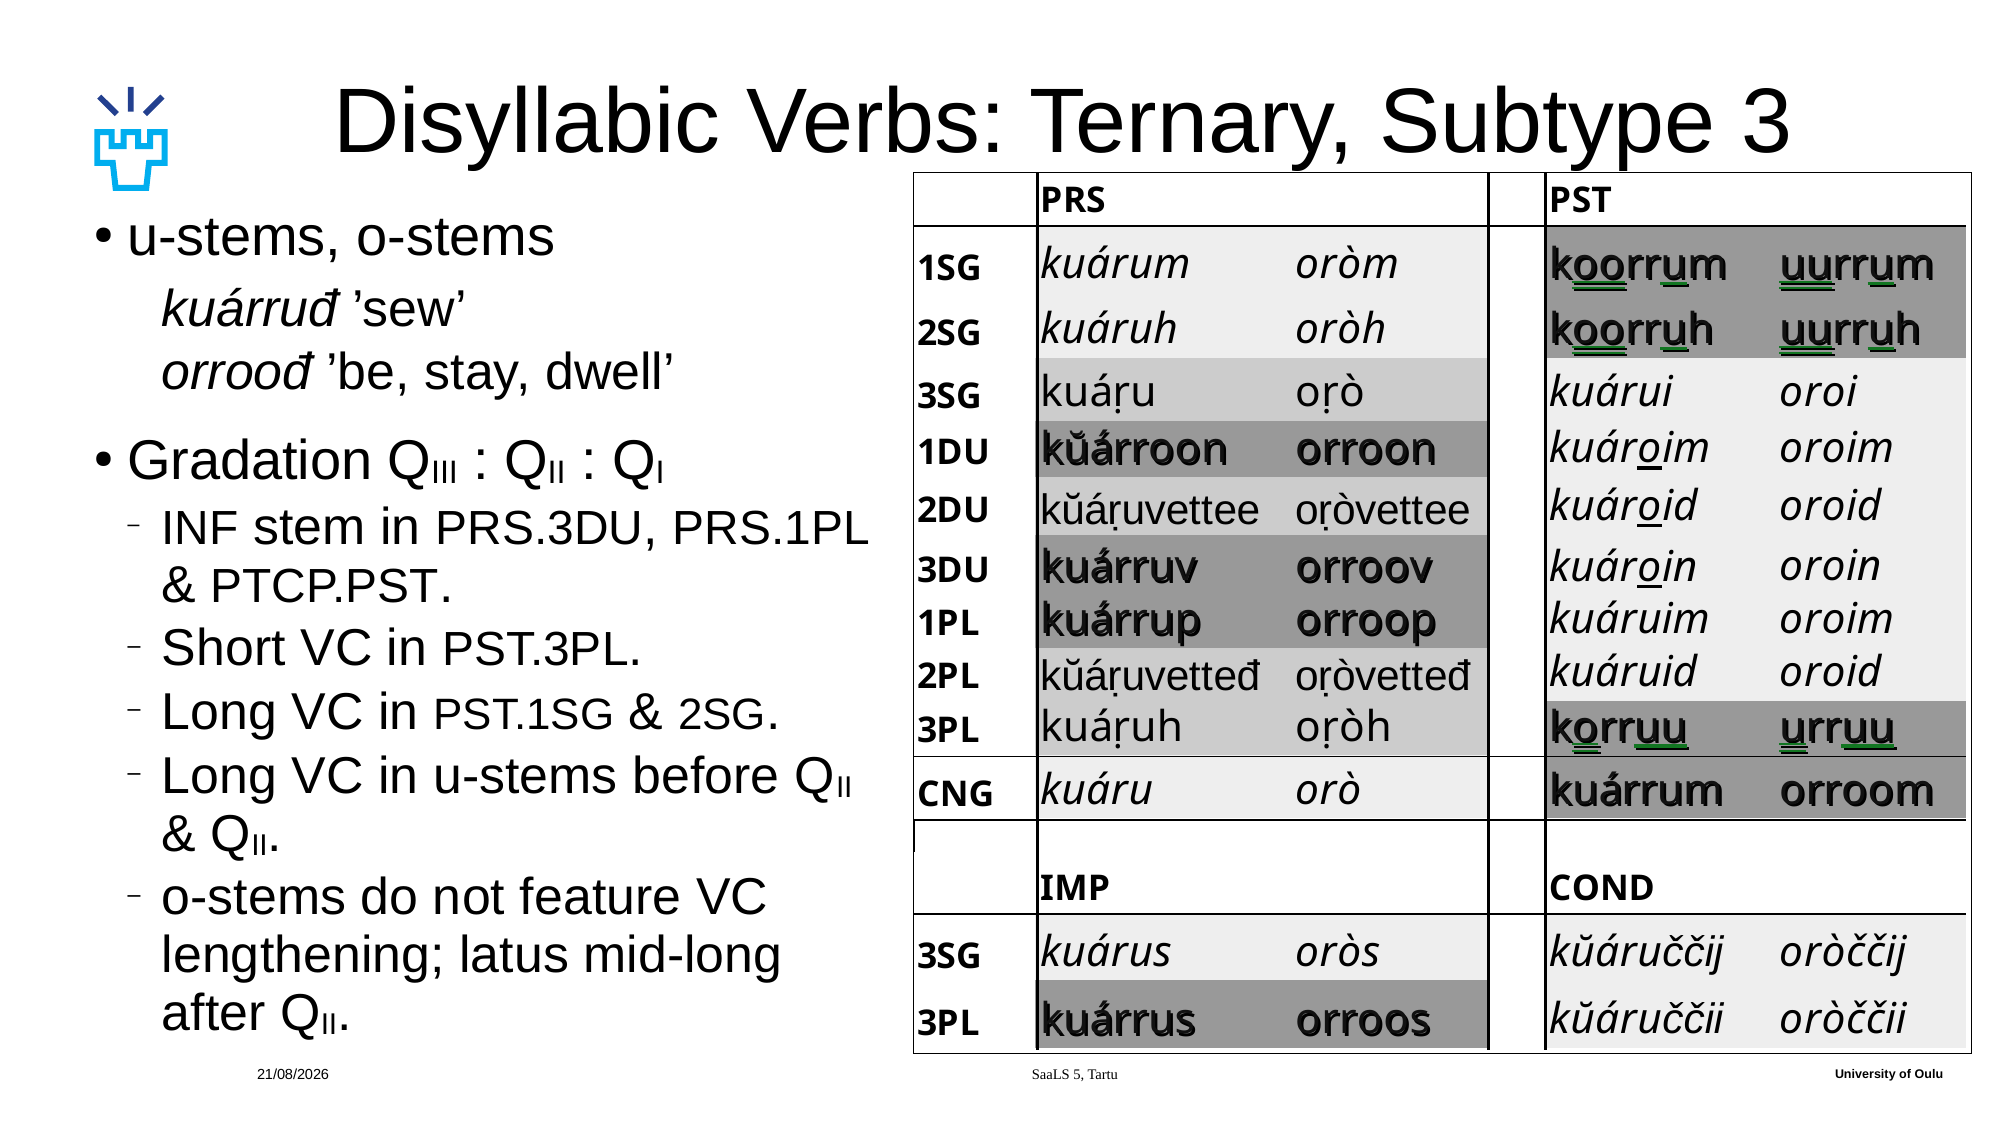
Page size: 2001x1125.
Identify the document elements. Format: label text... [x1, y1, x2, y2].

chart [913, 172, 1972, 1054]
title Disyllabic Verbs: Ternary, Subtype 3 [223, 18, 1905, 224]
list u-stems, o-stems kuárruđ ’sew’ orroođ ’be, stay, dwell’ Gradation QIII : QII : QI INF stem in PRS.3DU, PRS.1PL & PTCP.PST. Short VC in PST.3PL. Long VC in PST.1SG & 2SG. Long VC in u-stems before QII & QII. o-stems do not feature VC lengthening; latus mid-long after QII. [93, 205, 894, 1055]
